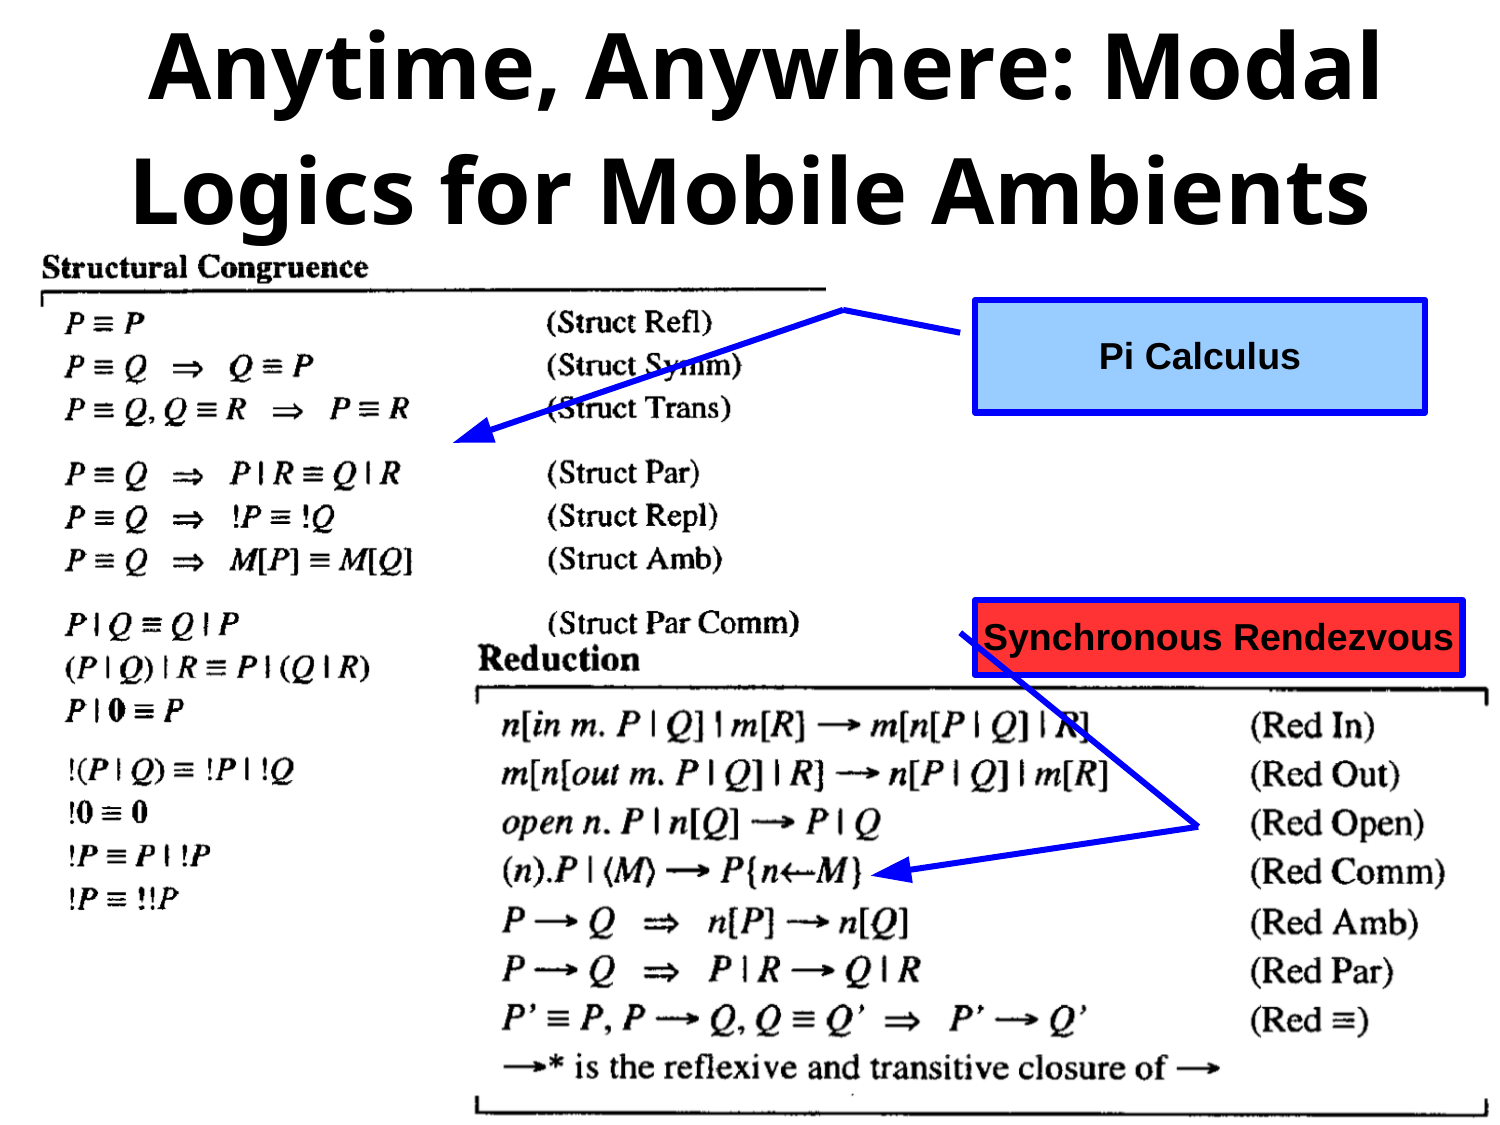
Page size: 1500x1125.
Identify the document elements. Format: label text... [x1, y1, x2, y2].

picture [15, 241, 1500, 1125]
title Anytime, Anywhere: Modal Logics for Mobile Ambients [24, 20, 1476, 234]
picture [967, 637, 975, 643]
text_box Synchronous Rendezvous [870, 600, 1463, 876]
text_box Pi Calculus [975, 300, 1425, 413]
